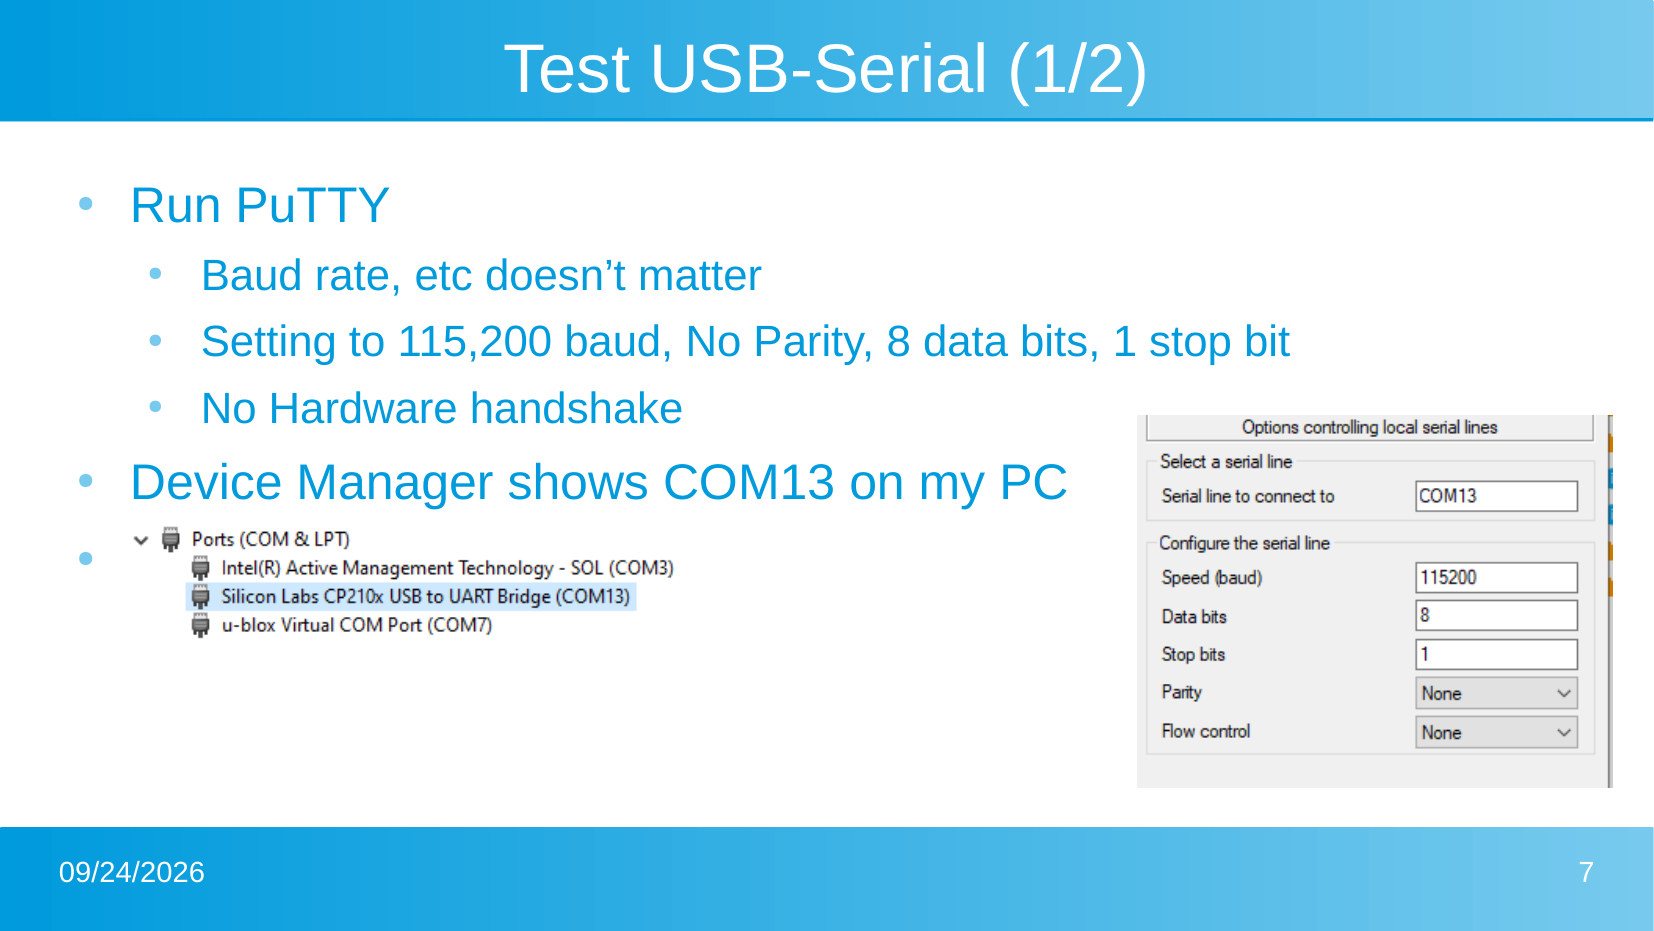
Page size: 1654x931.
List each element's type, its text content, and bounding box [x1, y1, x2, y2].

picture [128, 524, 676, 643]
picture [1137, 415, 1613, 788]
title Test USB-Serial (1/2) [59, 29, 1595, 108]
list Run PuTTY Baud rate, etc doesn’t matter Setting to 115,200 baud, No Parity, 8 data bits, 1 stop bit No Hardware handshake Device Manager shows COM13 on my PC [59, 177, 1595, 768]
